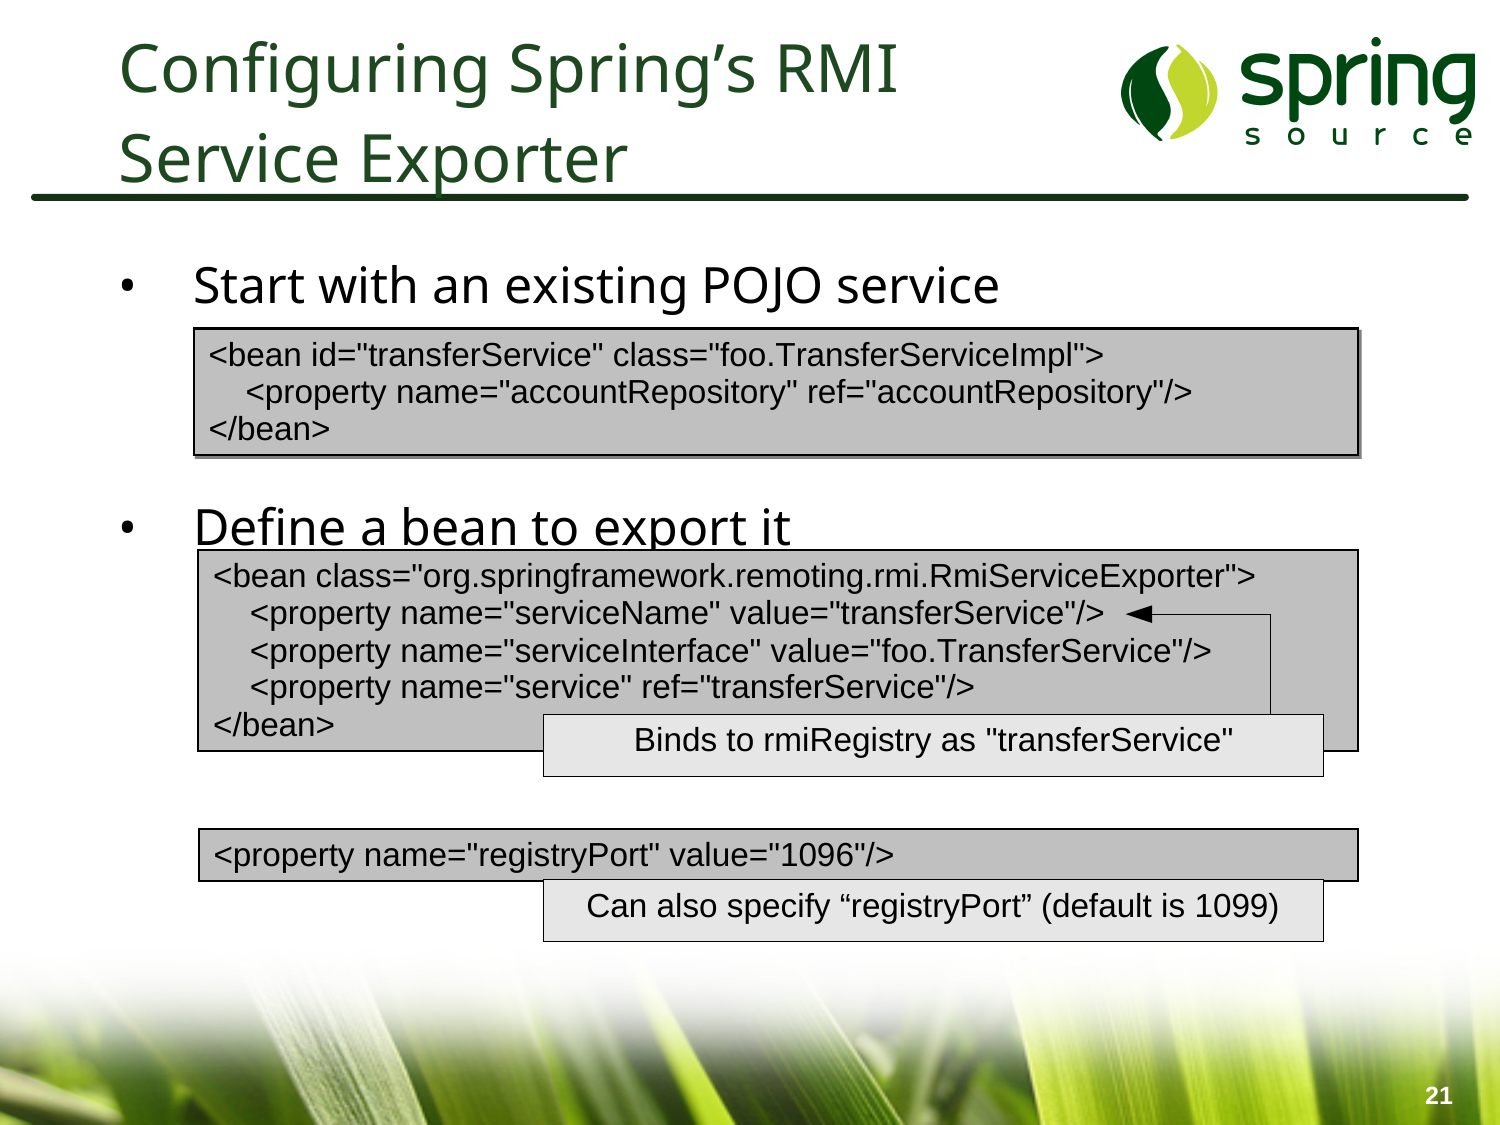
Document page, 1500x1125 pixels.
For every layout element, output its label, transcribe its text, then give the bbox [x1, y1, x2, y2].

text_box <bean id="transferService" class="foo.TransferServiceImpl"> <property name="accountRepository" ref="accountRepository"/> </bean> [193, 328, 1359, 456]
text_box <bean class="org.springframework.remoting.rmi.RmiServiceExporter"> <property name="serviceName" value="transferService"/> <property name="serviceInterface" value="foo.TransferService"/> <property name="service" ref="transferService"/> </bean> [198, 550, 1359, 751]
list Start with an existing POJO service Define a bean to export it [103, 242, 1394, 973]
picture [0, 944, 1500, 1125]
text_box <property name="registryPort" value="1096"/> [198, 828, 1359, 882]
picture [1136, 37, 1475, 145]
text_box Binds to rmiRegistry as "transferService" [543, 714, 1324, 777]
title Configuring Spring’s RMI Service Exporter [103, 13, 1136, 191]
text_box Can also specify “registryPort” (default is 1099) [543, 879, 1324, 942]
